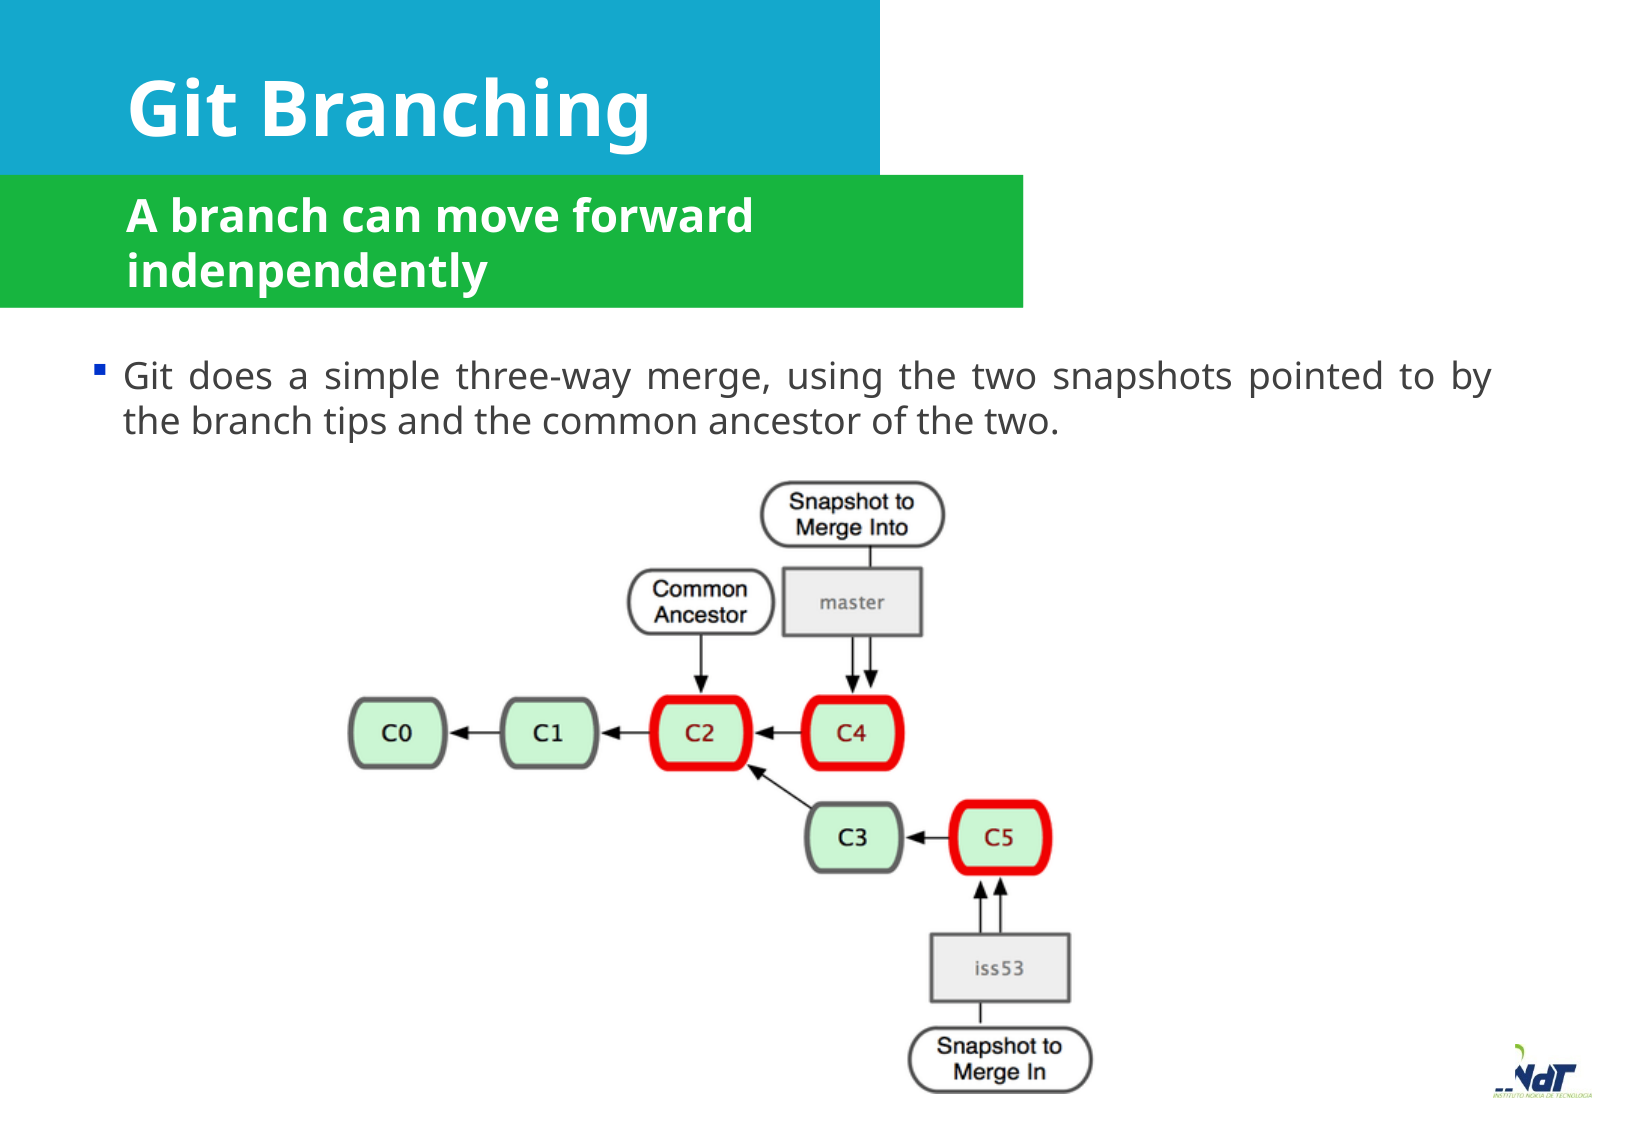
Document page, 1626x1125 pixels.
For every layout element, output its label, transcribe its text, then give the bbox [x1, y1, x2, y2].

picture [1493, 1044, 1592, 1098]
title Git Branching [0, 0, 880, 174]
text_box A branch can move forward indenpendently [0, 174, 1024, 308]
list Git does a simple three-way merge, using the two snapshots pointed to by the branch tips and the common ancestor of the two. [0, 306, 1516, 1089]
picture [343, 479, 1096, 1094]
